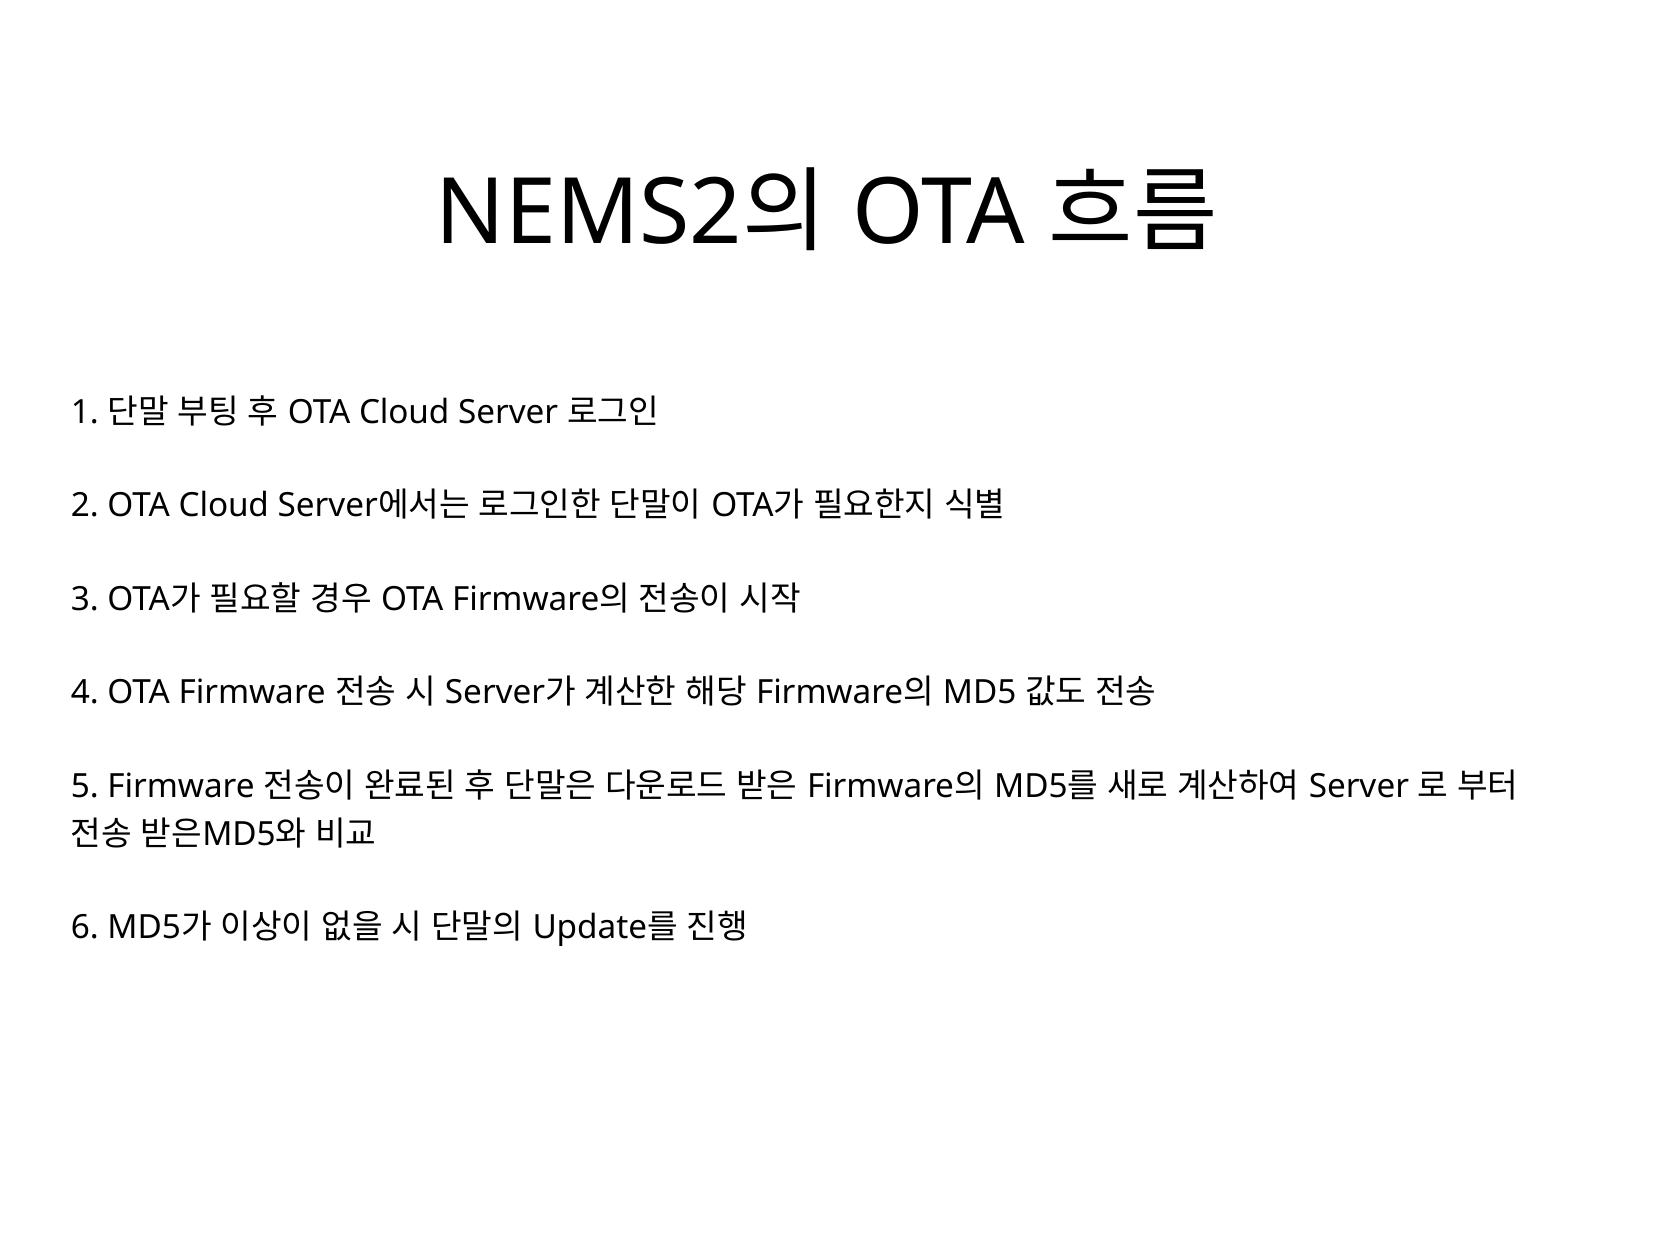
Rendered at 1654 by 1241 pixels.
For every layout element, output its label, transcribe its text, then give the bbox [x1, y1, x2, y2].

subtitle 1. 단말 부팅 후 OTA Cloud Server 로그인 2. OTA Cloud Server에서는 로그인한 단말이 OTA가 필요한지 식별 3. OTA가 필요할 경우 OTA Firmware의 전송이 시작 4. OTA Firmware 전송 시 Server가 계산한 해당 Firmware의 MD5 값도 전송 5. Firmware 전송이 완료된 후 단말은 다운로드 받은 Firmware의 MD5를 새로 계산하여 Server 로 부터 전송 받은MD5와 비교 6. MD5가 이상이 없을 시 단말의 Update를 진행 [70, 437, 1560, 897]
title NEMS2의 OTA 흐름 [82, 100, 1571, 308]
